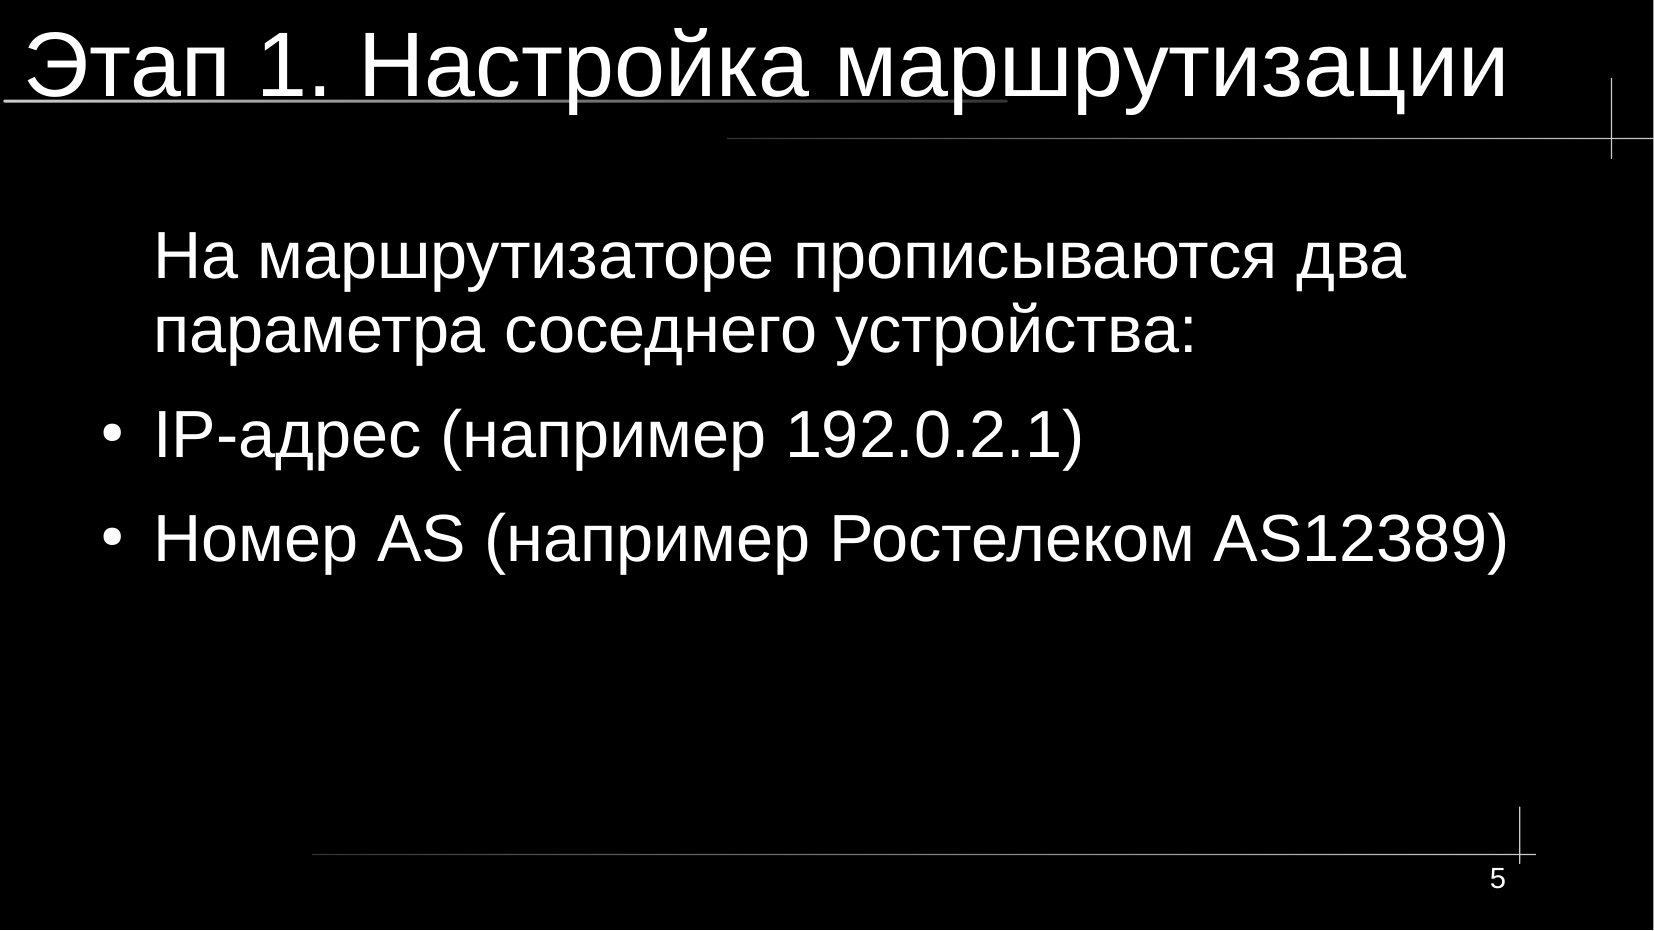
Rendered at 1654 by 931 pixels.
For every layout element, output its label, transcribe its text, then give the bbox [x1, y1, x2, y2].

title Этап 1. Настройка маршрутизации [23, 2, 1589, 128]
list На маршрутизаторе прописываются два параметра соседнего устройства: IP-адрес (например 192.0.2.1) Номер AS (например Ростелеком AS12389) [82, 217, 1571, 758]
